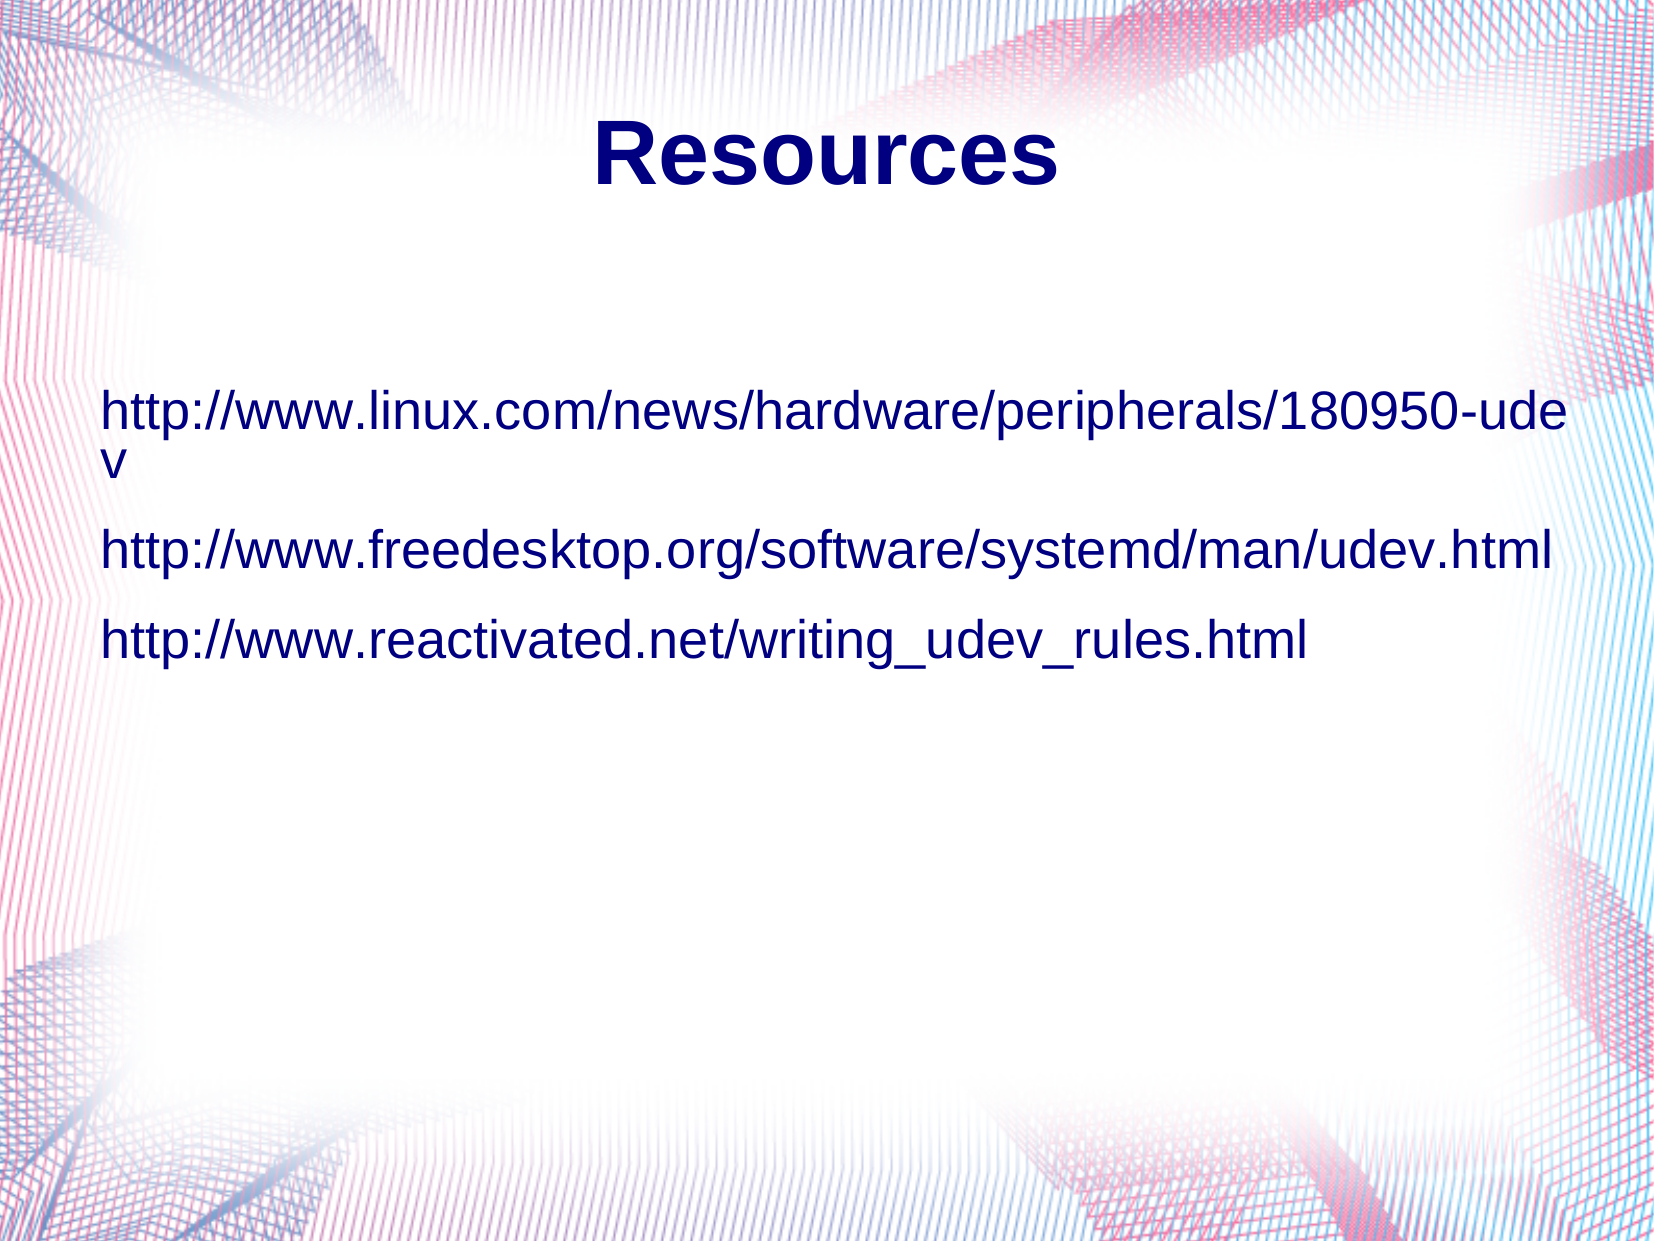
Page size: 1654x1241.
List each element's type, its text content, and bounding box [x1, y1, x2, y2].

picture [0, 0, 1654, 1241]
title Resources [82, 49, 1571, 257]
list http://www.linux.com/news/hardware/peripherals/180950-udev http://www.freedesktop.org/software/systemd/man/udev.html http://www.reactivated.net/writing_udev_rules.html [82, 290, 1571, 1109]
